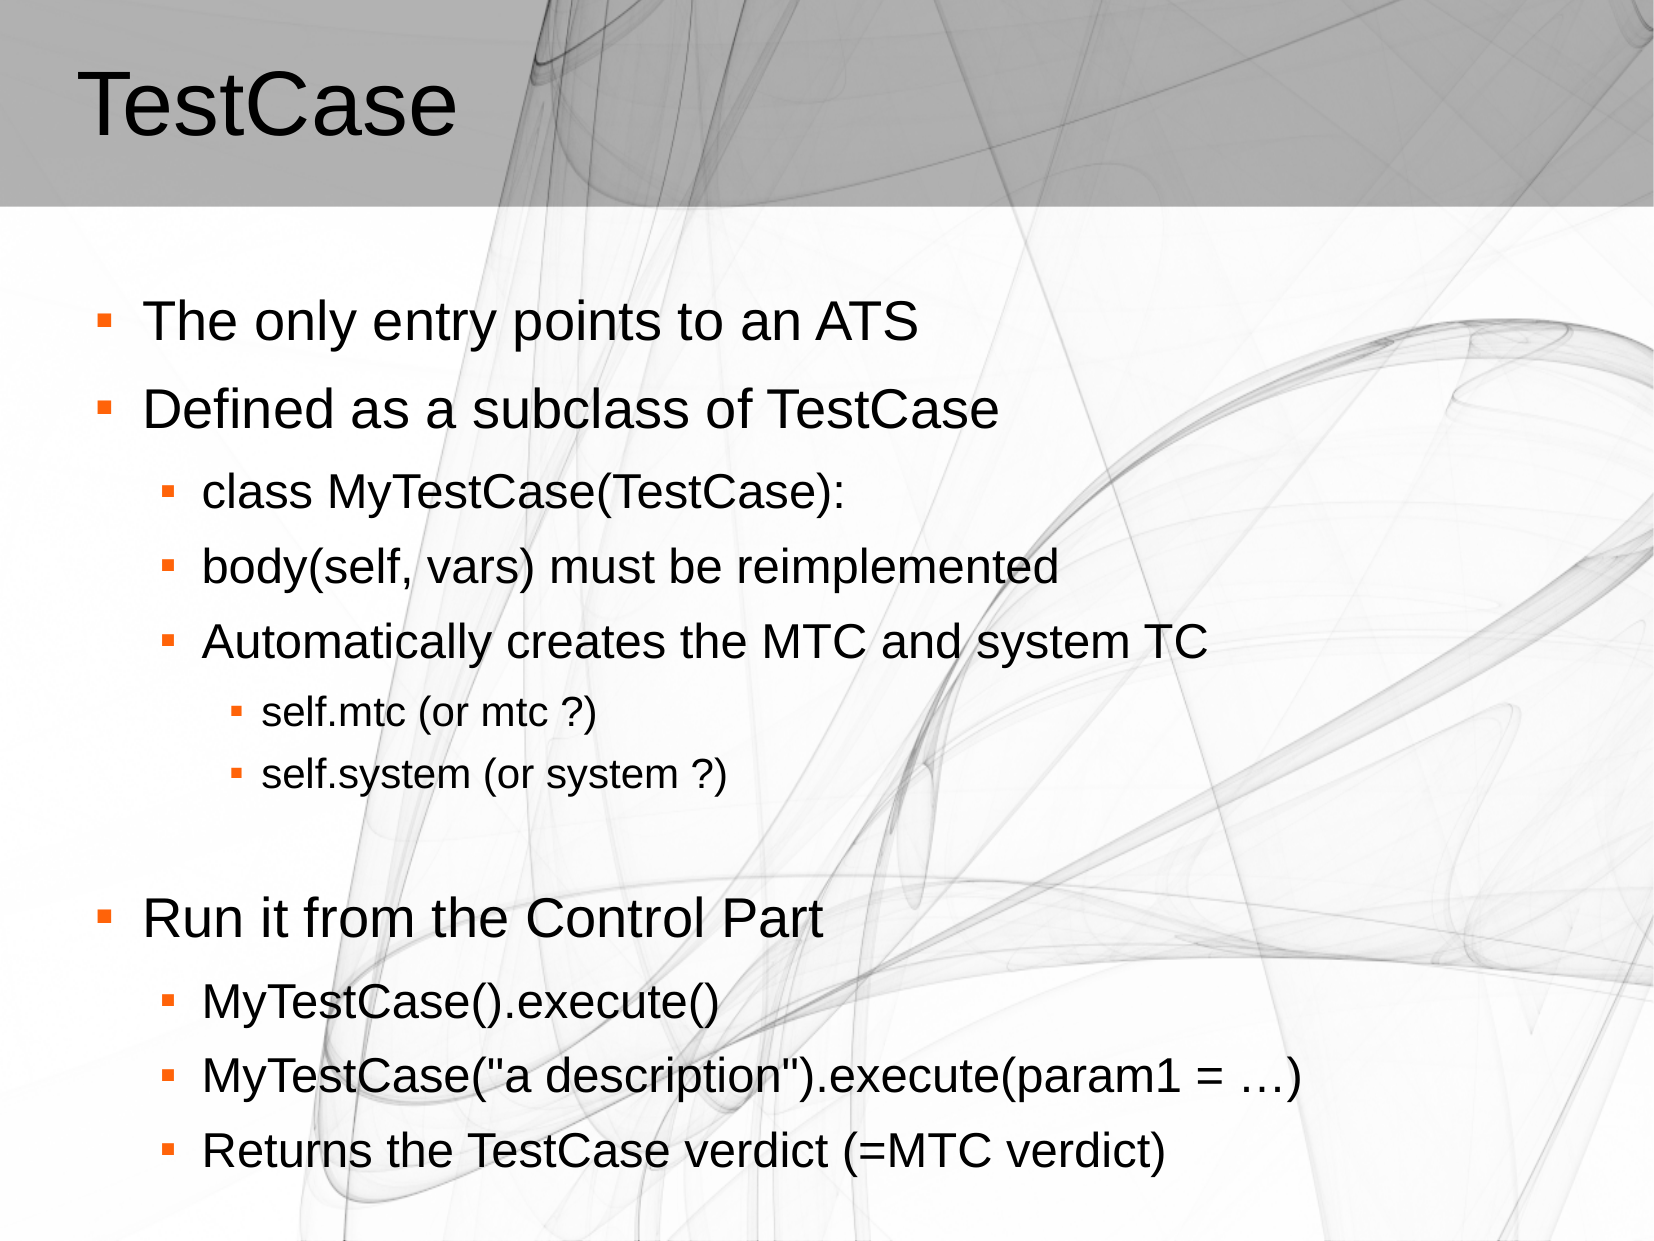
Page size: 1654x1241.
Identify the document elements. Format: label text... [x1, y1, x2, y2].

title TestCase [76, 7, 1565, 200]
list The only entry points to an ATS Defined as a subclass of TestCase class MyTestCase(TestCase): body(self, vars) must be reimplemented Automatically creates the MTC and system TC self.mtc (or mtc ?) self.system (or system ?) Run it from the Control Part MyTestCase().execute() MyTestCase("a description").execute(param1 = …) Returns the TestCase verdict (=MTC verdict) [82, 290, 1571, 1182]
